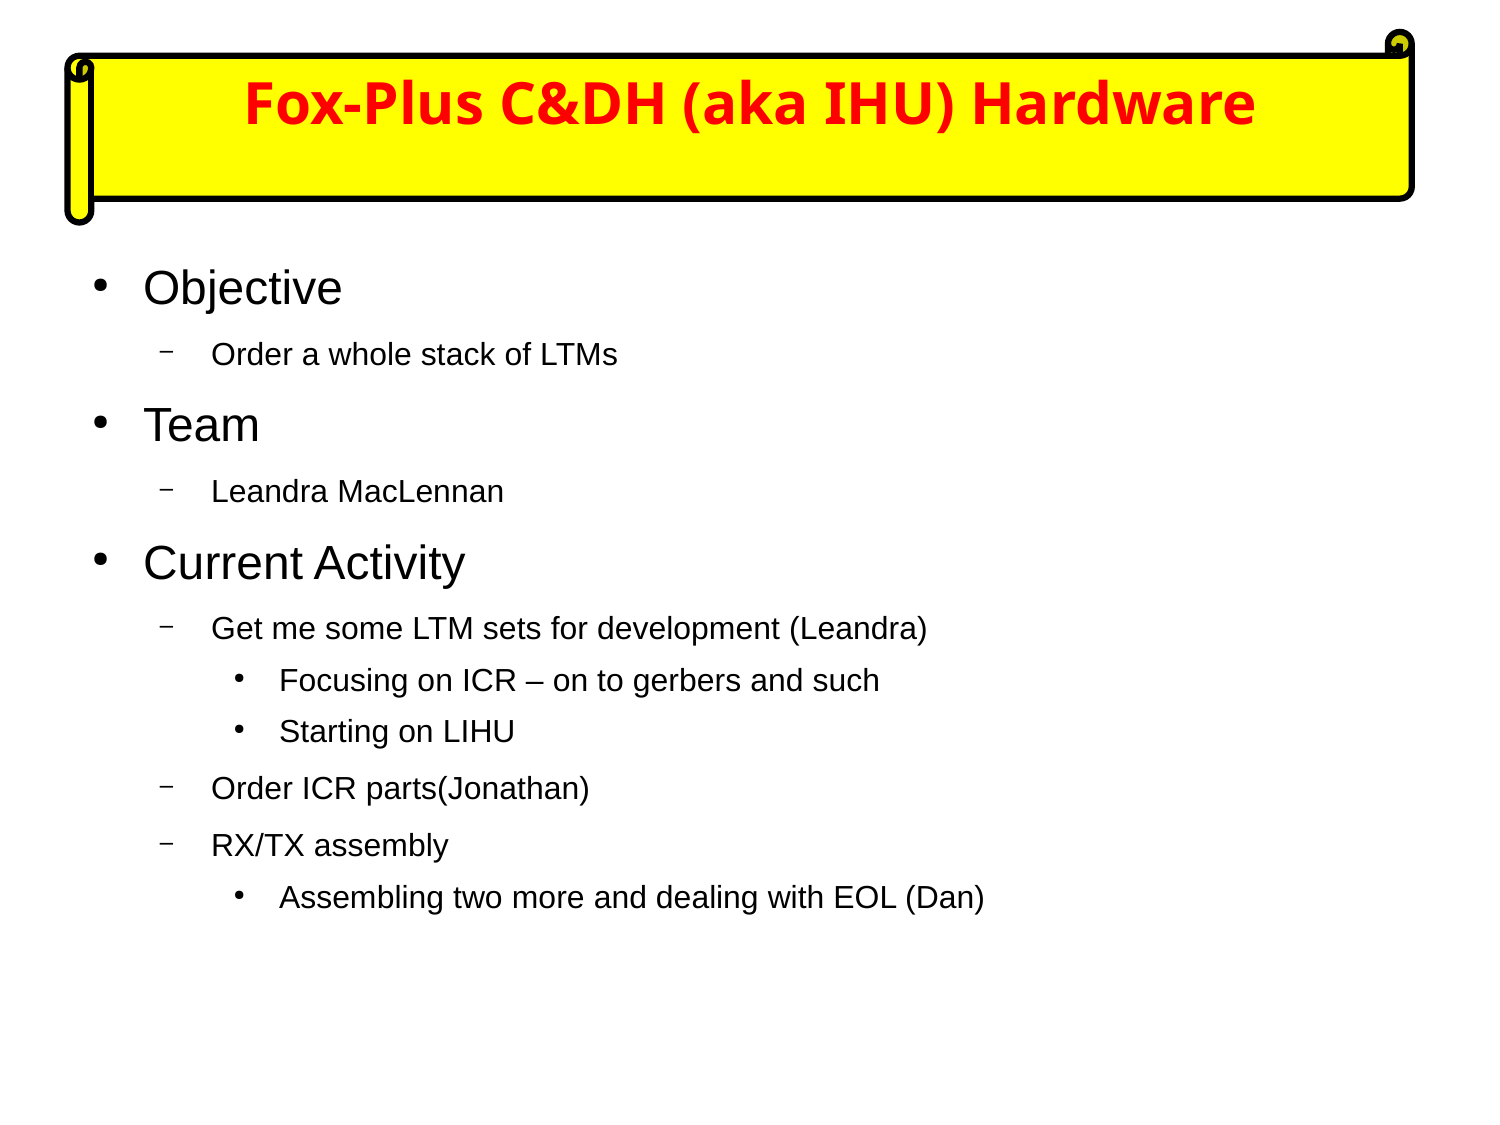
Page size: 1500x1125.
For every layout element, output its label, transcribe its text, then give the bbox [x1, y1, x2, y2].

text_box Fox-Plus C&DH (aka IHU) Hardware [0, 58, 1500, 144]
list Objective Order a whole stack of LTMs Team Leandra MacLennan Current Activity Get me some LTM sets for development (Leandra) Focusing on ICR – on to gerbers and such Starting on LIHU Order ICR parts(Jonathan) RX/TX assembly Assembling two more and dealing with EOL (Dan) [75, 263, 1426, 916]
text_box [72, 31, 1412, 58]
text_box [67, 144, 1412, 223]
